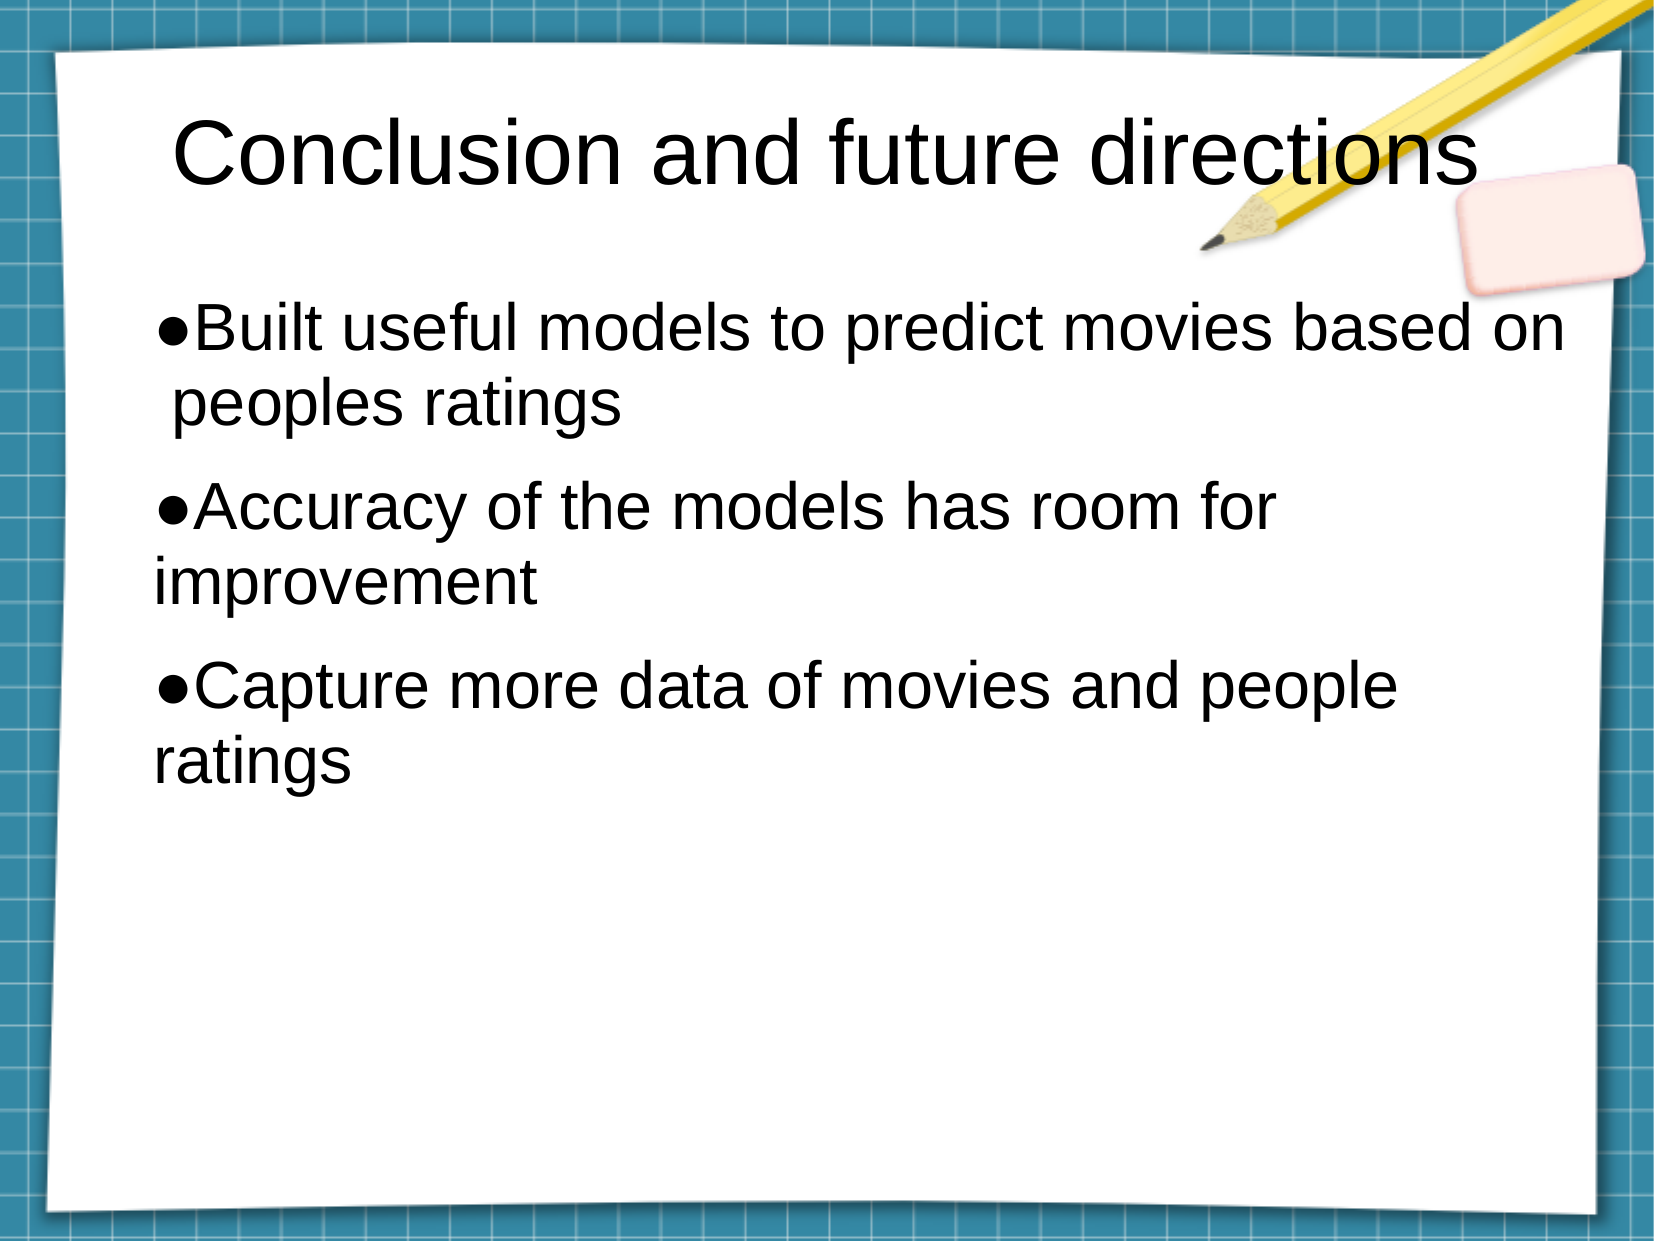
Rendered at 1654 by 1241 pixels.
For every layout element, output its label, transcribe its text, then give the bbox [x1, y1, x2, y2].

list ●Built useful models to predict movies based on peoples ratings ●Accuracy of the models has room for improvement ●Capture more data of movies and people ratings [82, 290, 1571, 1010]
title Conclusion and future directions [82, 49, 1571, 257]
picture [0, 0, 1654, 1241]
